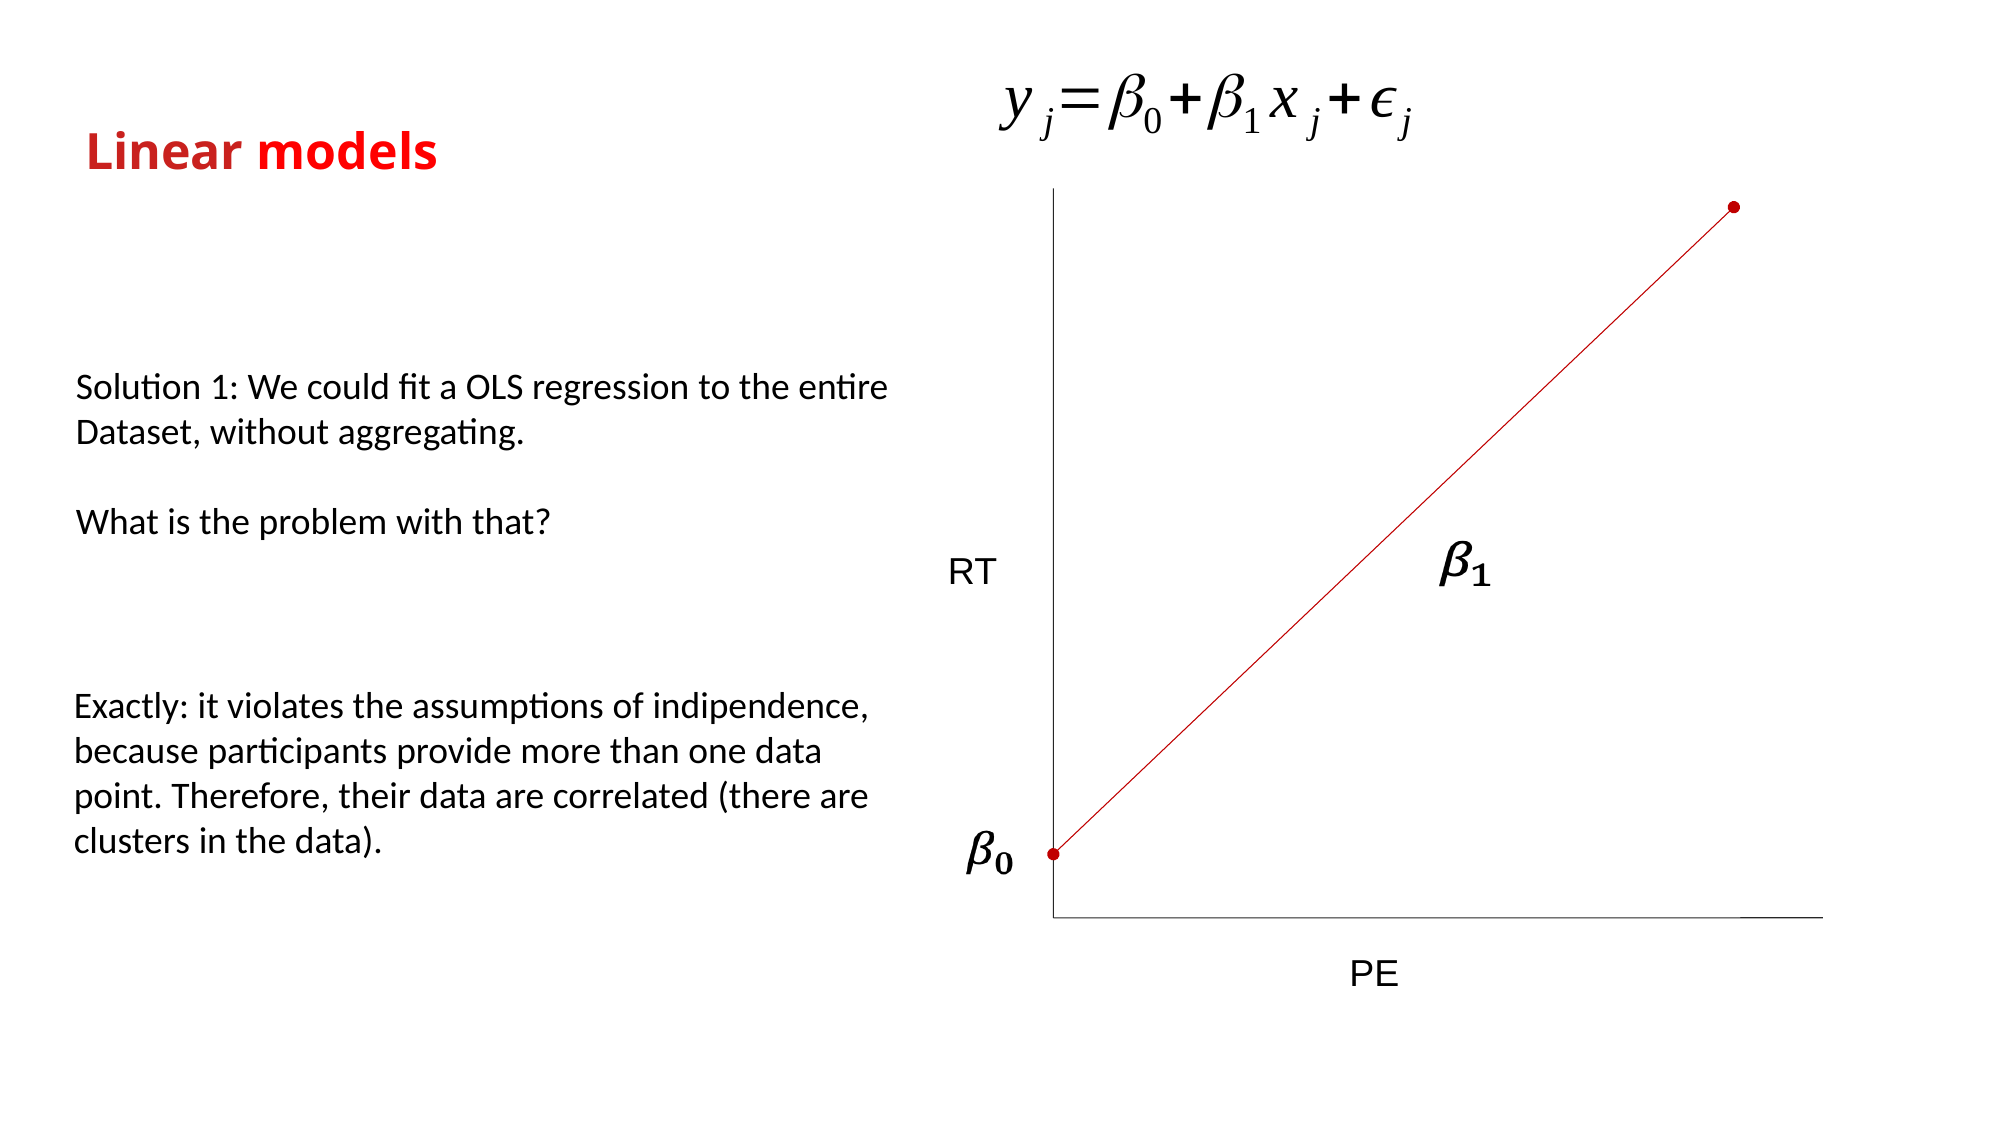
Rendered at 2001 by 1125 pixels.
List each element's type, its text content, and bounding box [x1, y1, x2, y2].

text_box Solution 1: We could fit a OLS regression to the entire Dataset, without aggregating. What is the problem with that? [61, 354, 906, 685]
text_box Exactly: it violates the assumptions of indipendence, because participants provide more than one data point. Therefore, their data are correlated (there are clusters in the data). [59, 673, 904, 1003]
text_box PE [1334, 944, 1701, 1002]
text_box RT [933, 543, 1300, 601]
text_box [941, 811, 1040, 898]
chart [980, 62, 1431, 142]
text_box Linear models [70, 77, 1796, 296]
text_box [1411, 524, 1528, 611]
